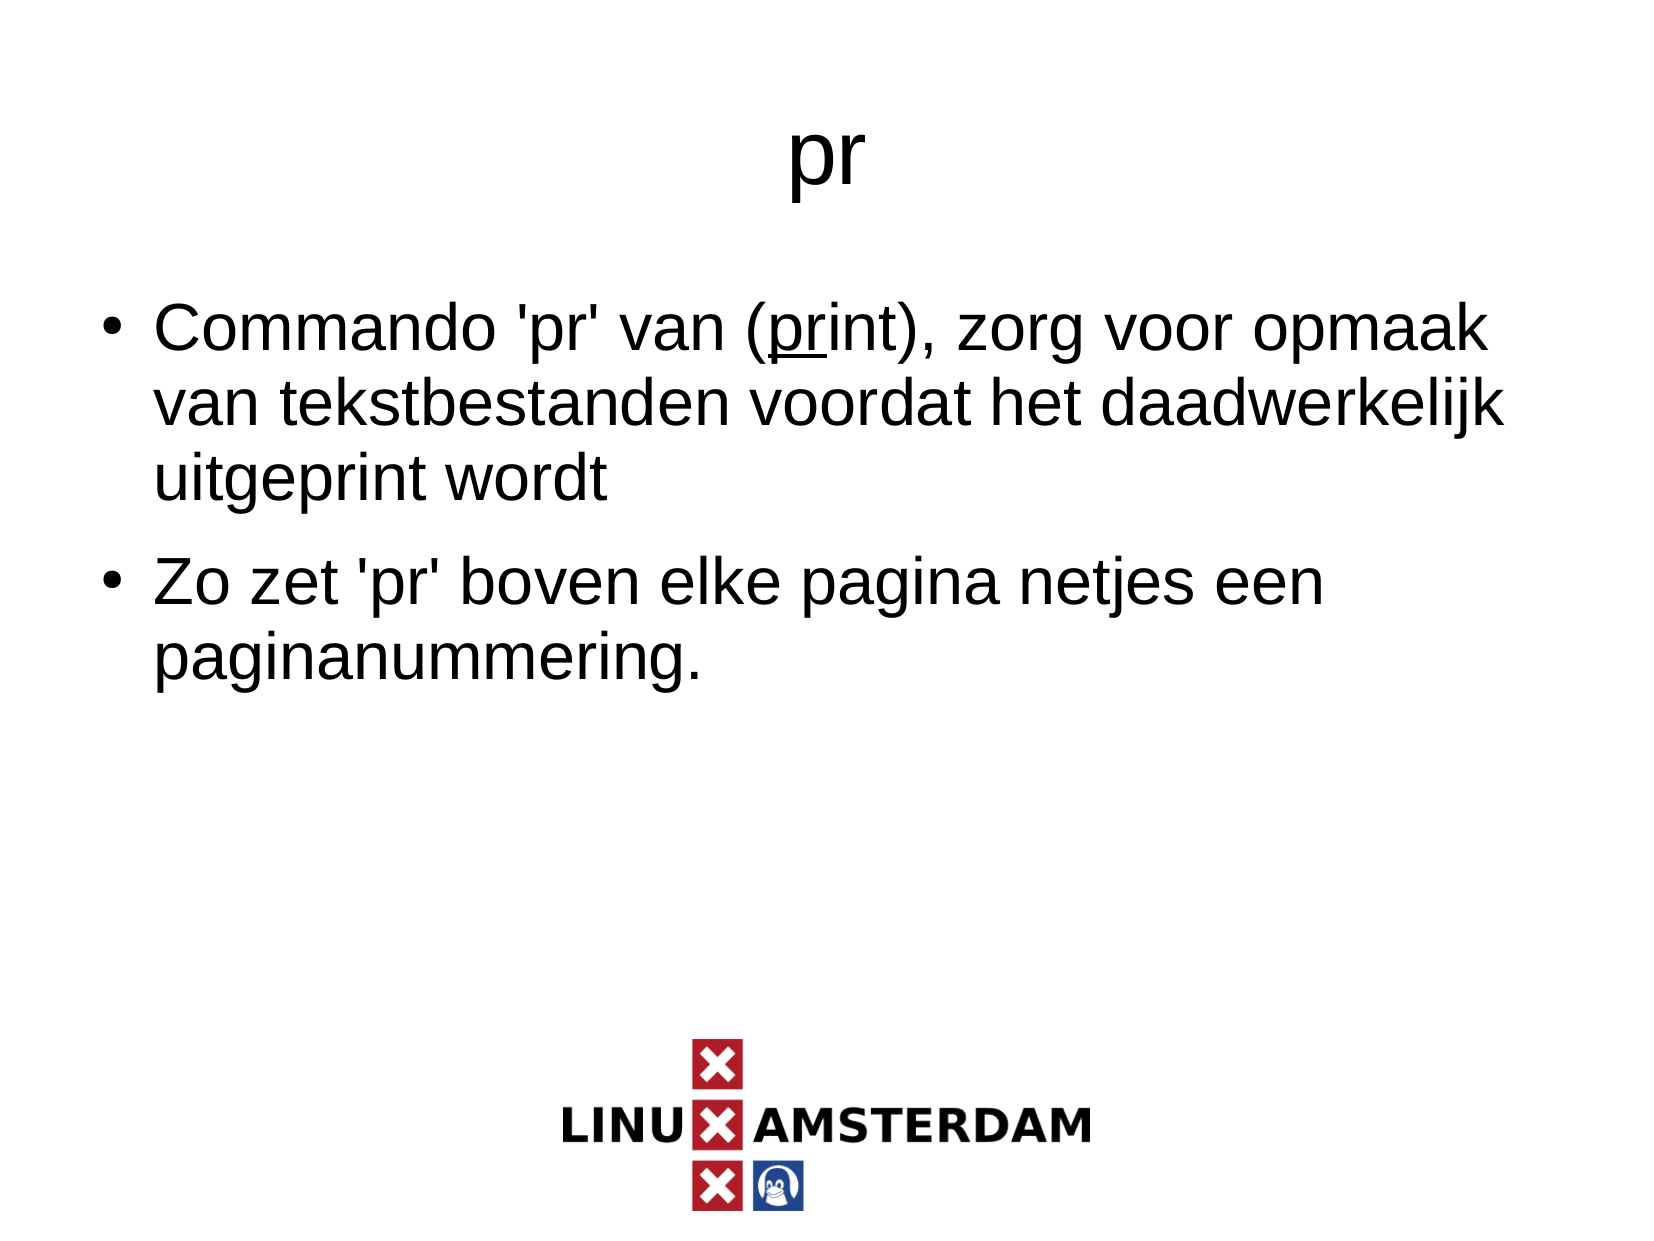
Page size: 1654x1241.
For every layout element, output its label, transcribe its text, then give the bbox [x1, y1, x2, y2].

picture [563, 1039, 1090, 1211]
title pr [82, 49, 1571, 257]
list Commando 'pr' van (print), zorg voor opmaak van tekstbestanden voordat het daadwerkelijk uitgeprint wordt Zo zet 'pr' boven elke pagina netjes een paginanummering. [82, 290, 1571, 1010]
